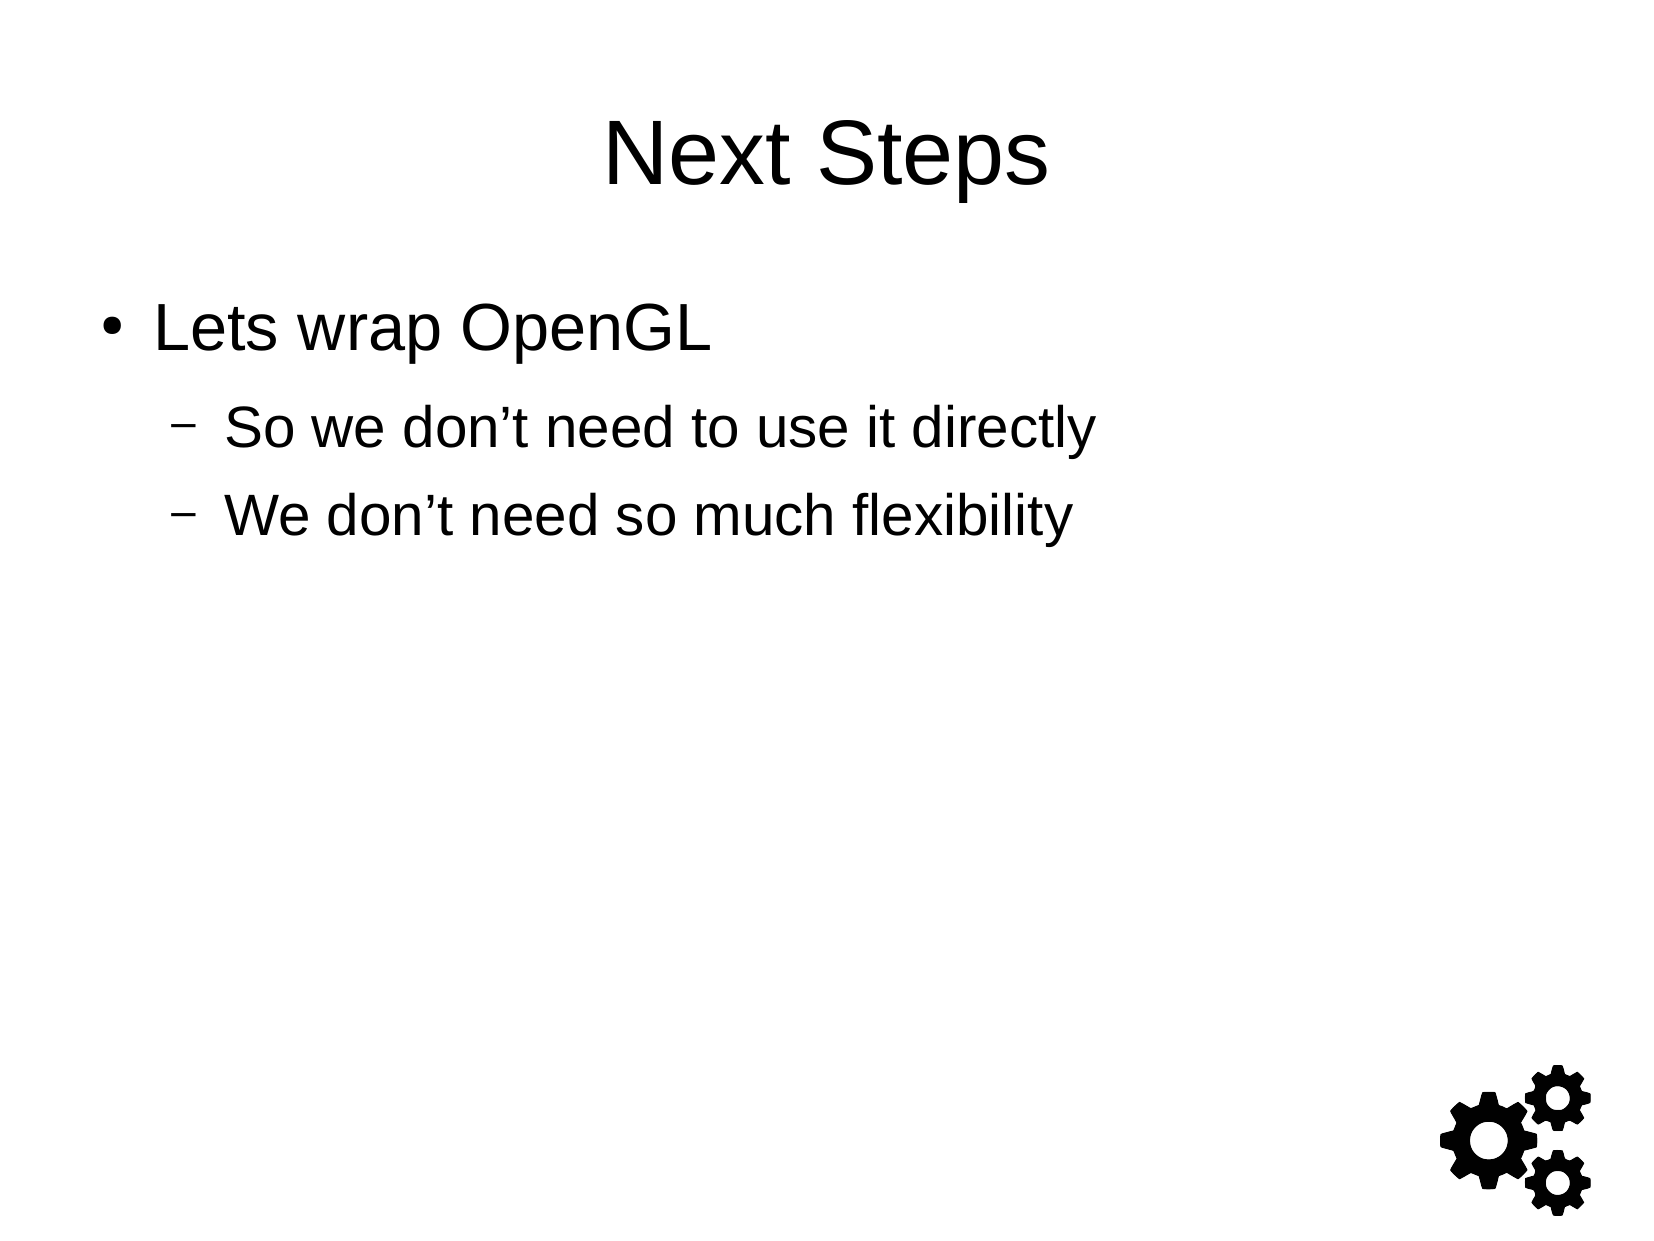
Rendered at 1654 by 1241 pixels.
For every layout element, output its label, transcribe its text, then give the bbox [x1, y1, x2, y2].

title Next Steps [82, 49, 1571, 257]
list Lets wrap OpenGL So we don’t need to use it directly We don’t need so much flexibility [82, 290, 1571, 1010]
picture [1440, 1065, 1591, 1216]
